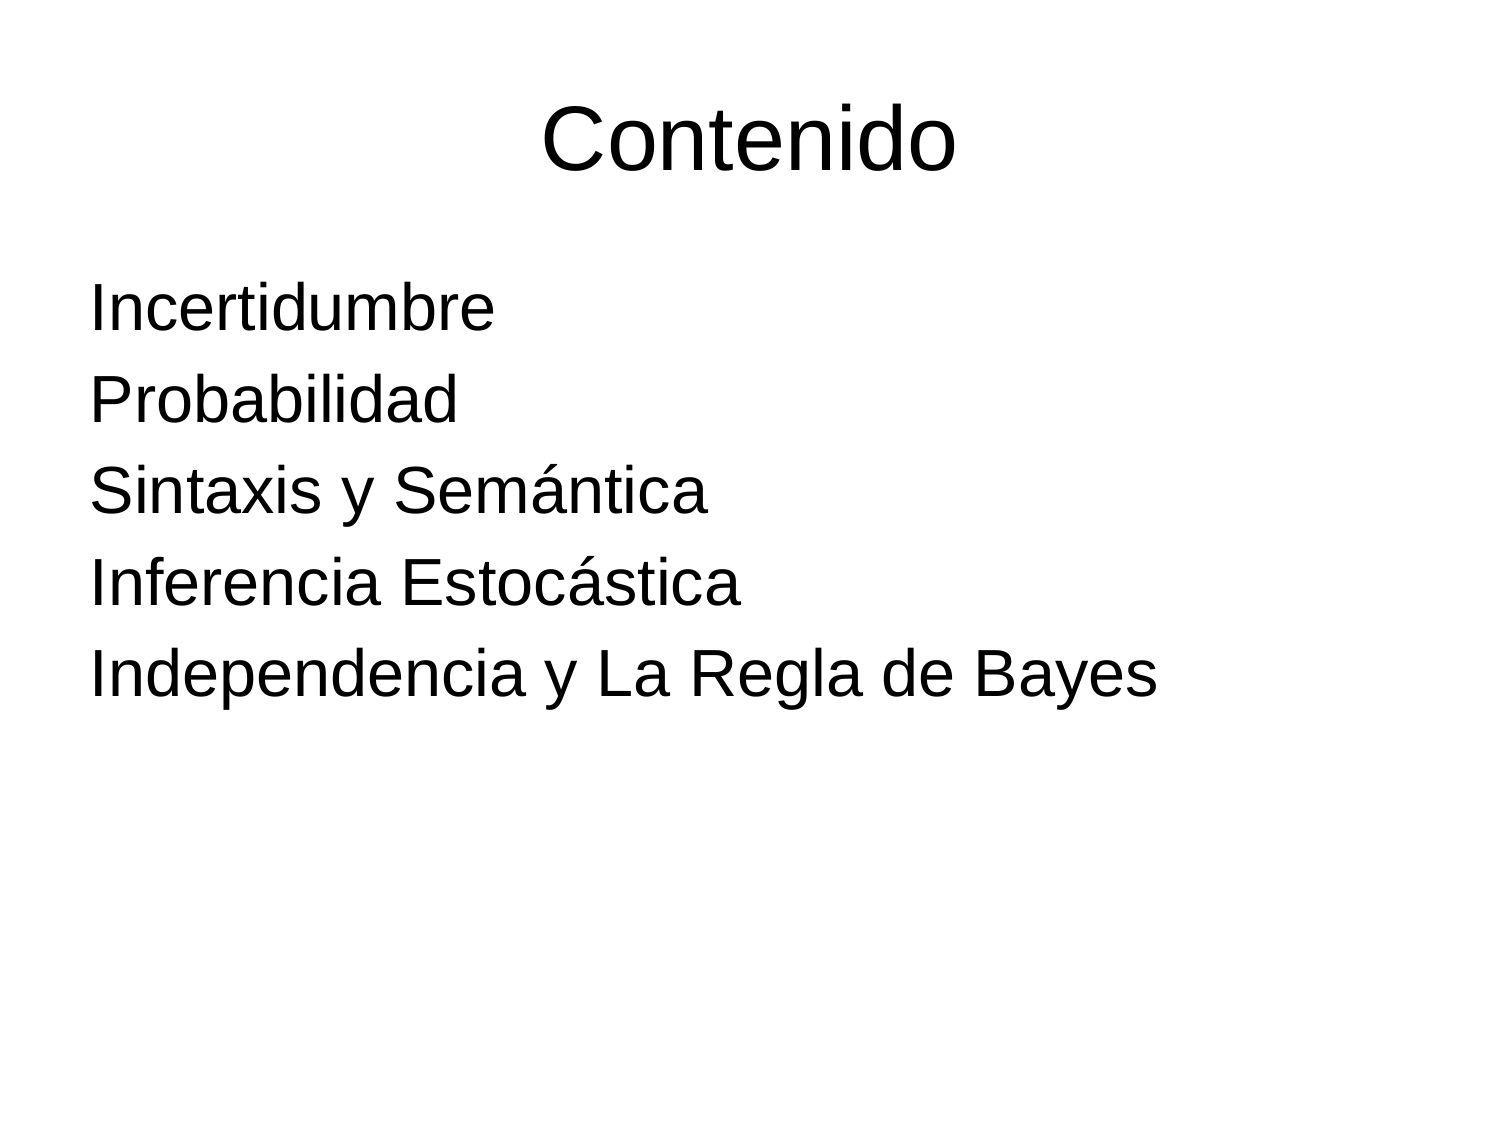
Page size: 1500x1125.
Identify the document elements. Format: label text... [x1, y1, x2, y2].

list Incertidumbre Probabilidad Sintaxis y Semántica Inferencia Estocástica Independencia y La Regla de Bayes [75, 262, 1426, 1006]
title Contenido [75, 45, 1426, 233]
